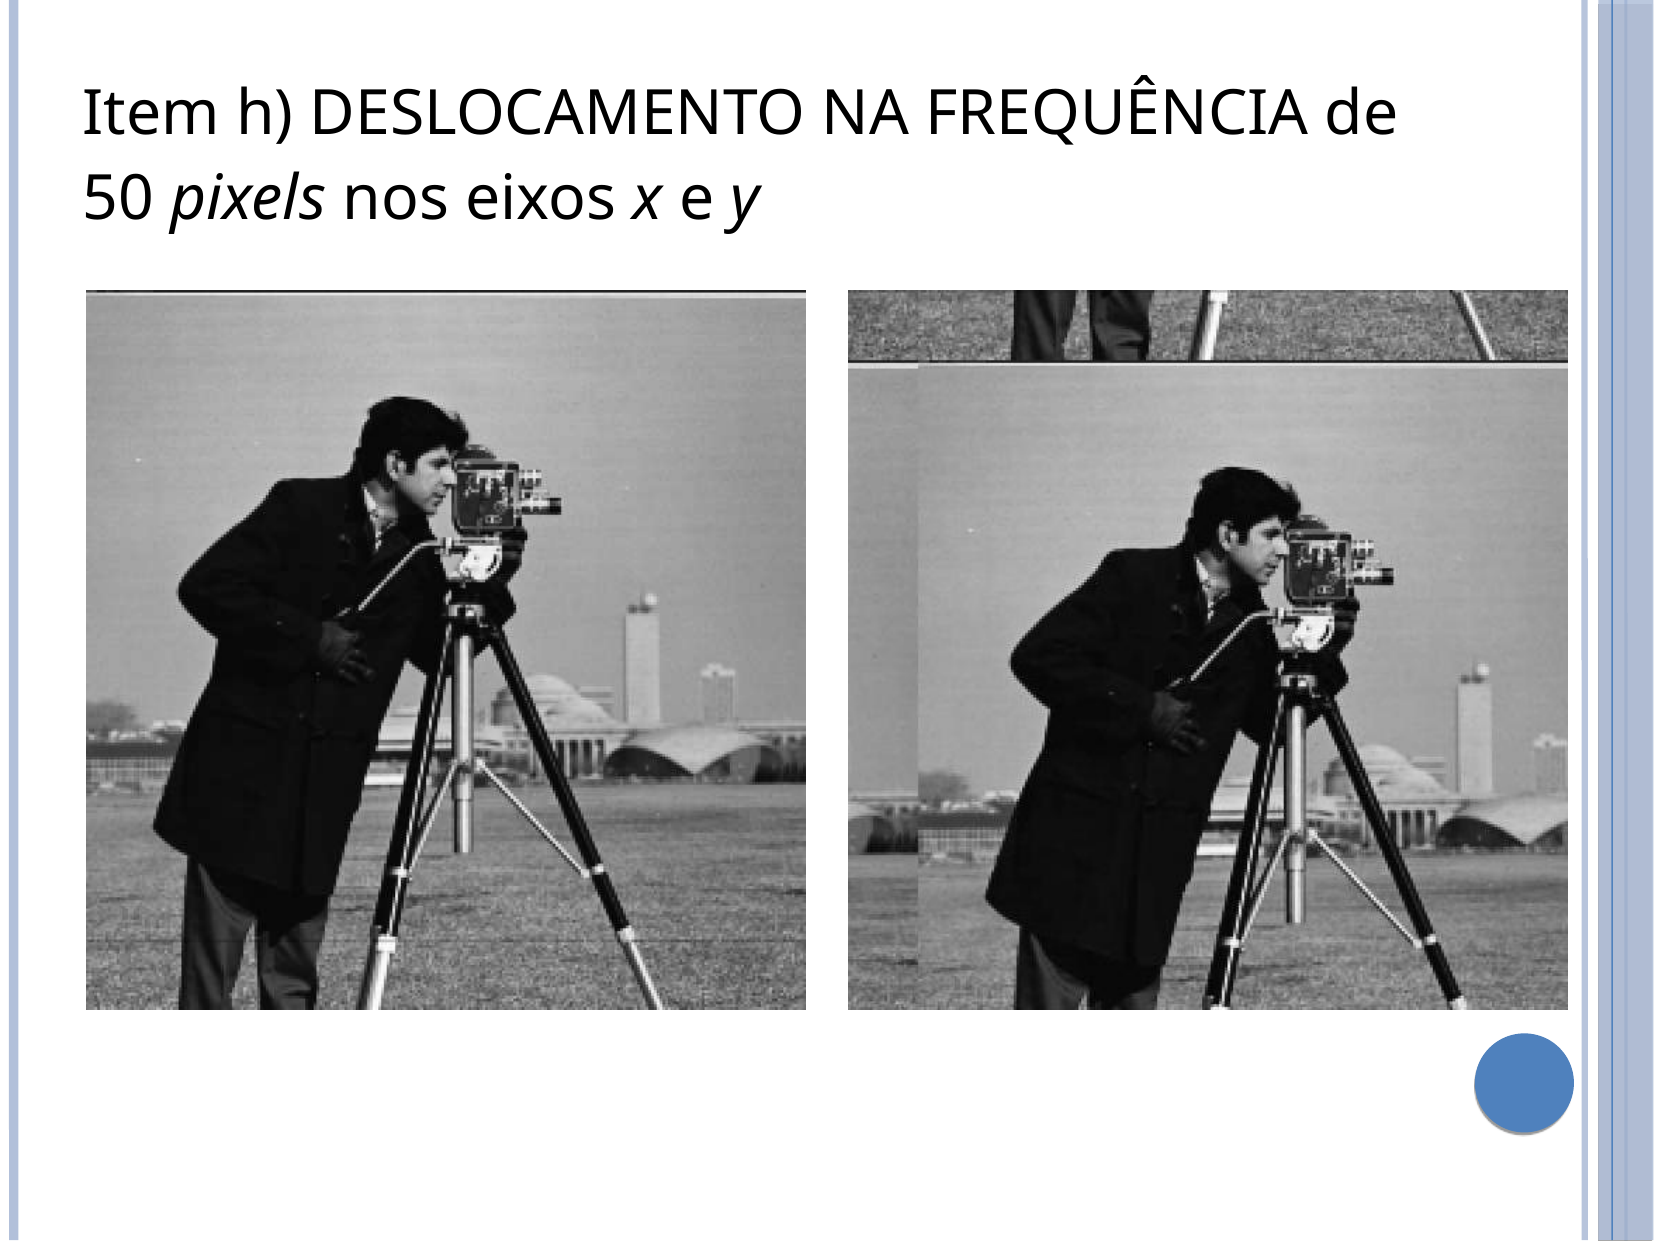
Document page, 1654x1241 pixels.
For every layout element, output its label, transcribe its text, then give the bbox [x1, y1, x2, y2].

picture [848, 290, 1568, 1010]
title Item h) DESLOCAMENTO NA FREQUÊNCIA de 50 pixels nos eixos x e y [82, 49, 1433, 257]
picture [86, 290, 806, 1010]
